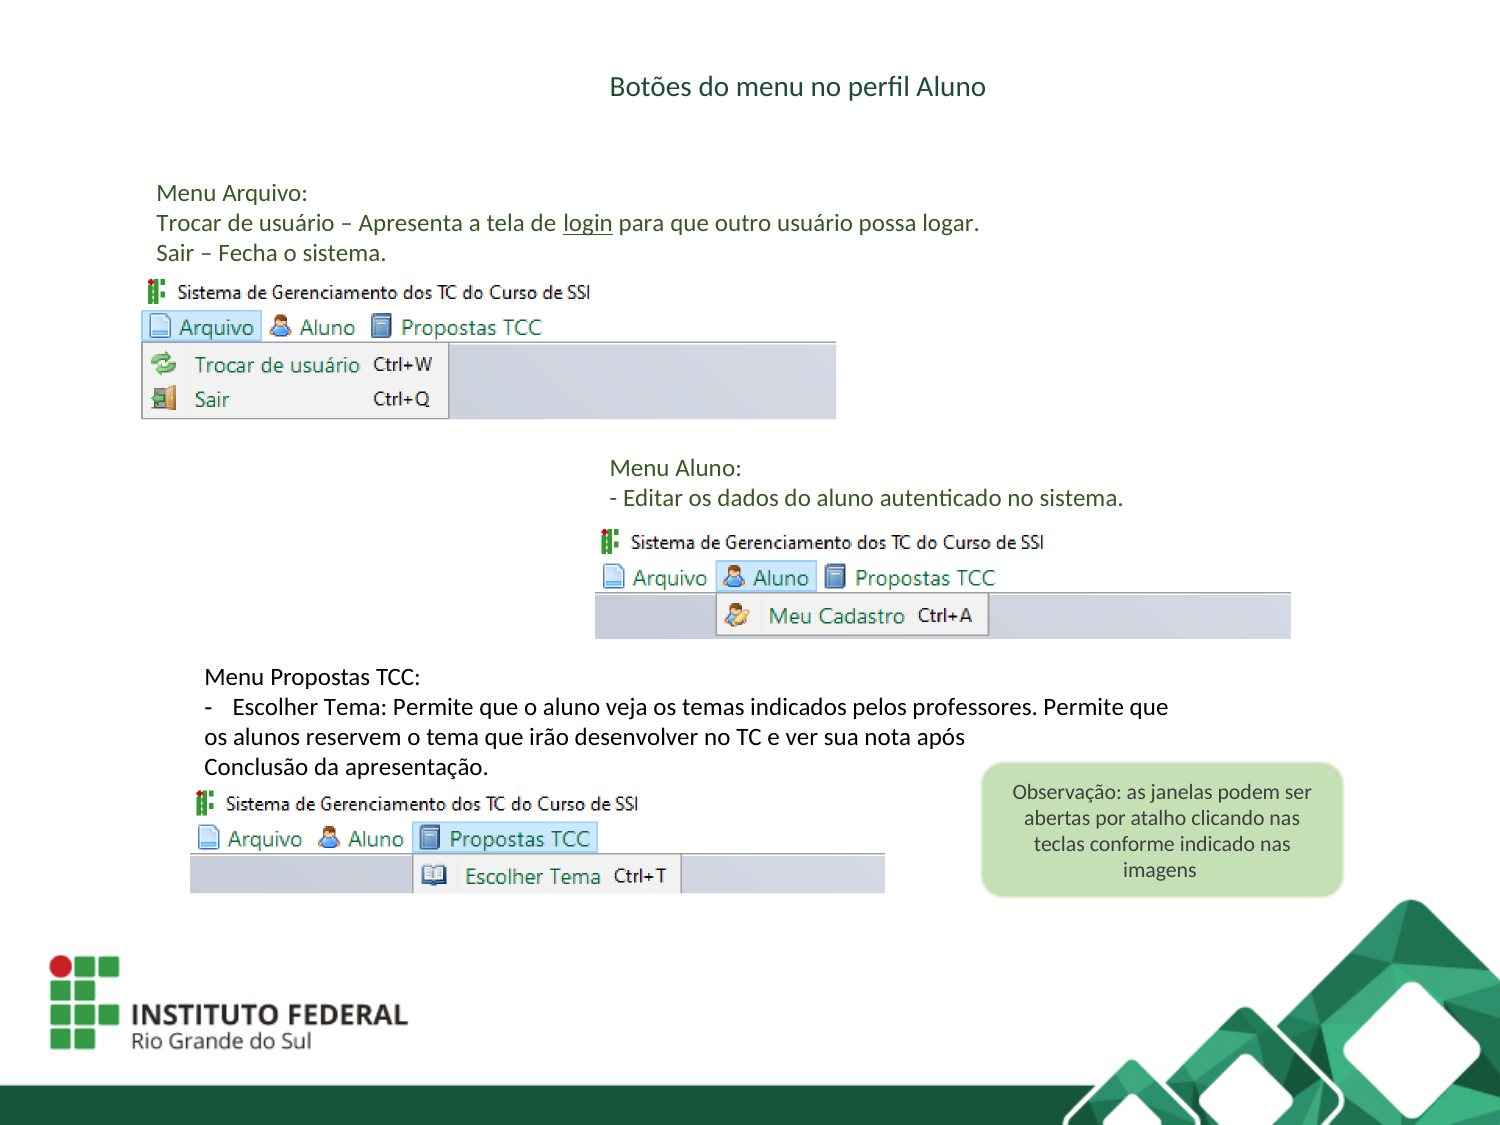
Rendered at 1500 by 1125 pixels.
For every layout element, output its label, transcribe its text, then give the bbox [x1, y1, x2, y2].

text_box Menu Arquivo: Trocar de usuário – Apresenta a tela de login para que outro usuário possa logar. Sair – Fecha o sistema. [141, 169, 1001, 311]
text_box Menu Aluno: - Editar os dados do aluno autenticado no sistema. [594, 444, 1144, 521]
picture [141, 311, 837, 420]
picture [189, 790, 885, 894]
text_box Menu Propostas TCC: Escolher Tema: Permite que o aluno veja os temas indicados pelos professores. Permite que os alunos reservem o tema que irão desenvolver no TC e ver sua nota após Conclusão da apresentação. [189, 653, 1194, 790]
text_box Botões do menu no perfil Aluno [594, 59, 1006, 110]
picture [594, 522, 1291, 640]
text_box Observação: as janelas podem ser abertas por atalho clicando nas teclas conforme indicado nas imagens [981, 762, 1344, 898]
